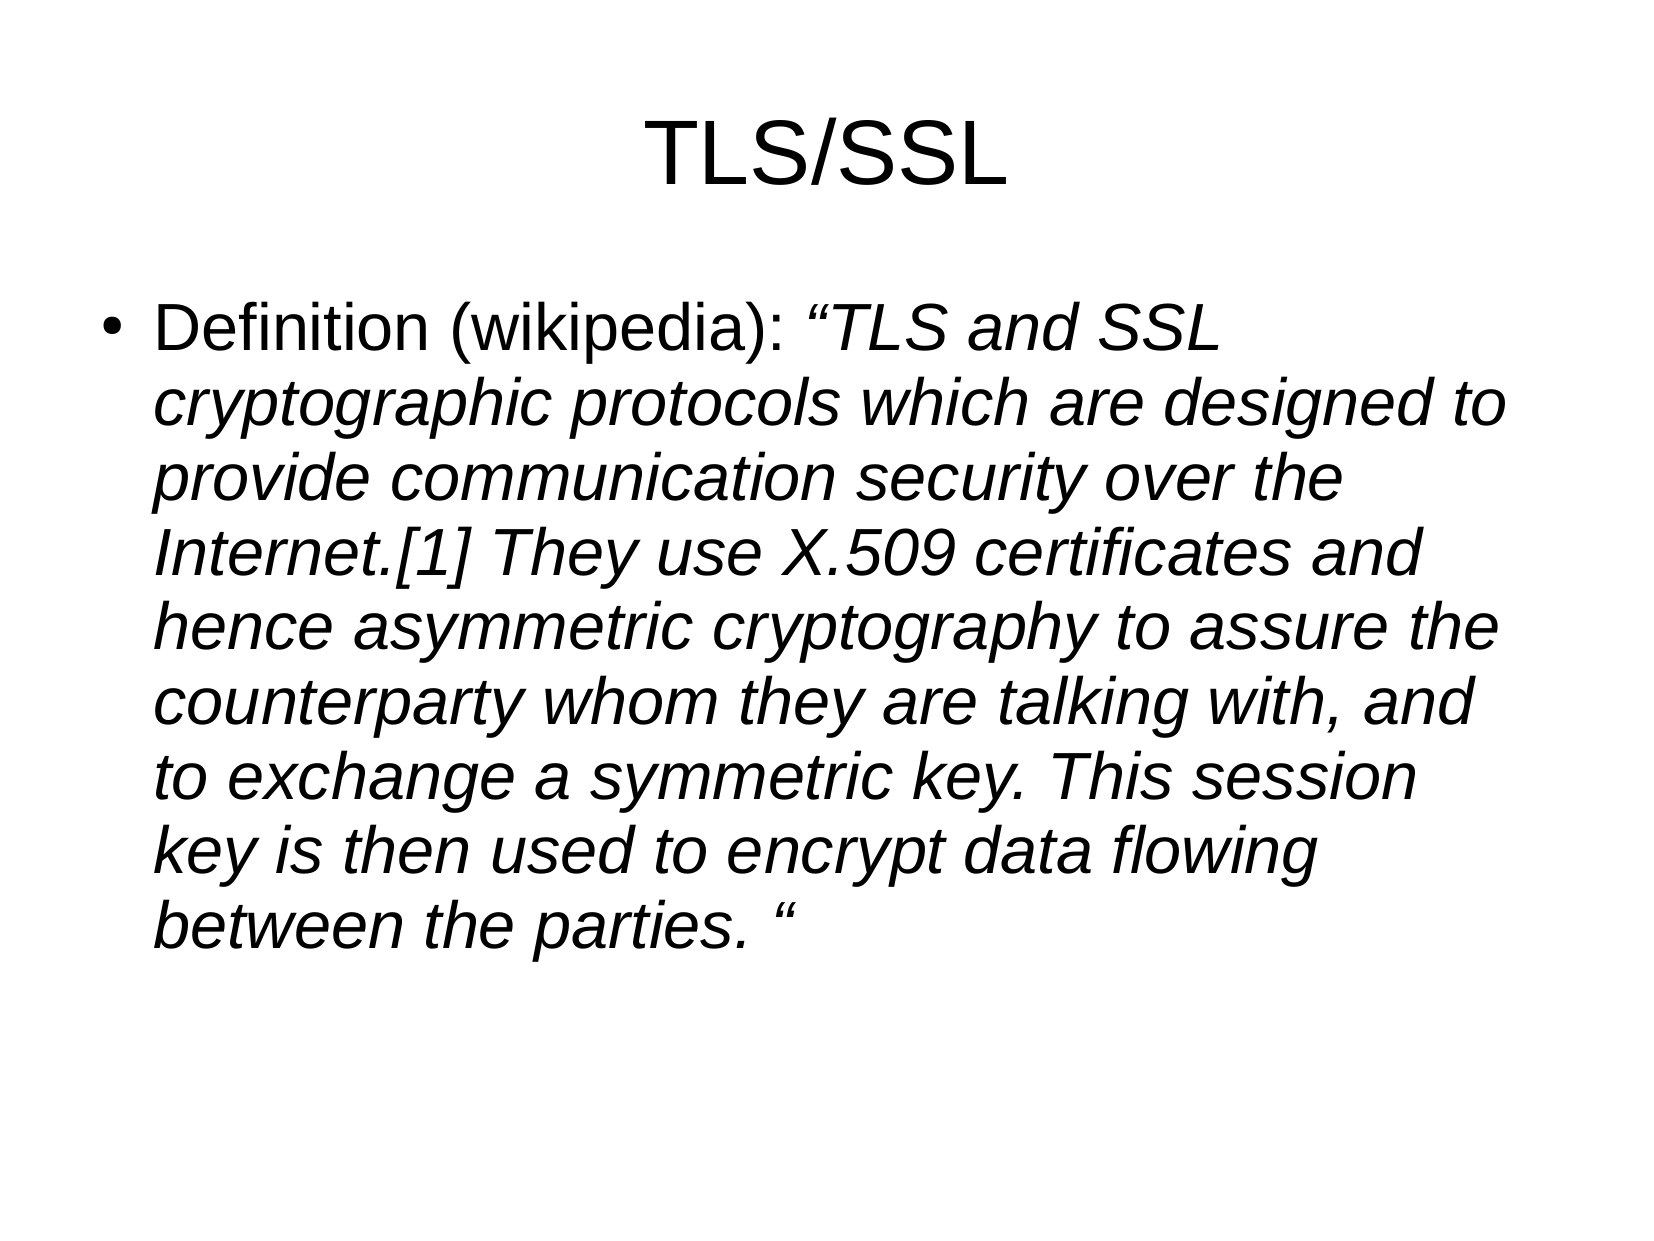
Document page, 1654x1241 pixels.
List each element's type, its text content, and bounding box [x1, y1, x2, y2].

title TLS/SSL [82, 49, 1571, 257]
list Definition (wikipedia): “TLS and SSL cryptographic protocols which are designed to provide communication security over the Internet.[1] They use X.509 certificates and hence asymmetric cryptography to assure the counterparty whom they are talking with, and to exchange a symmetric key. This session key is then used to encrypt data flowing between the parties. “ [82, 290, 1538, 1010]
